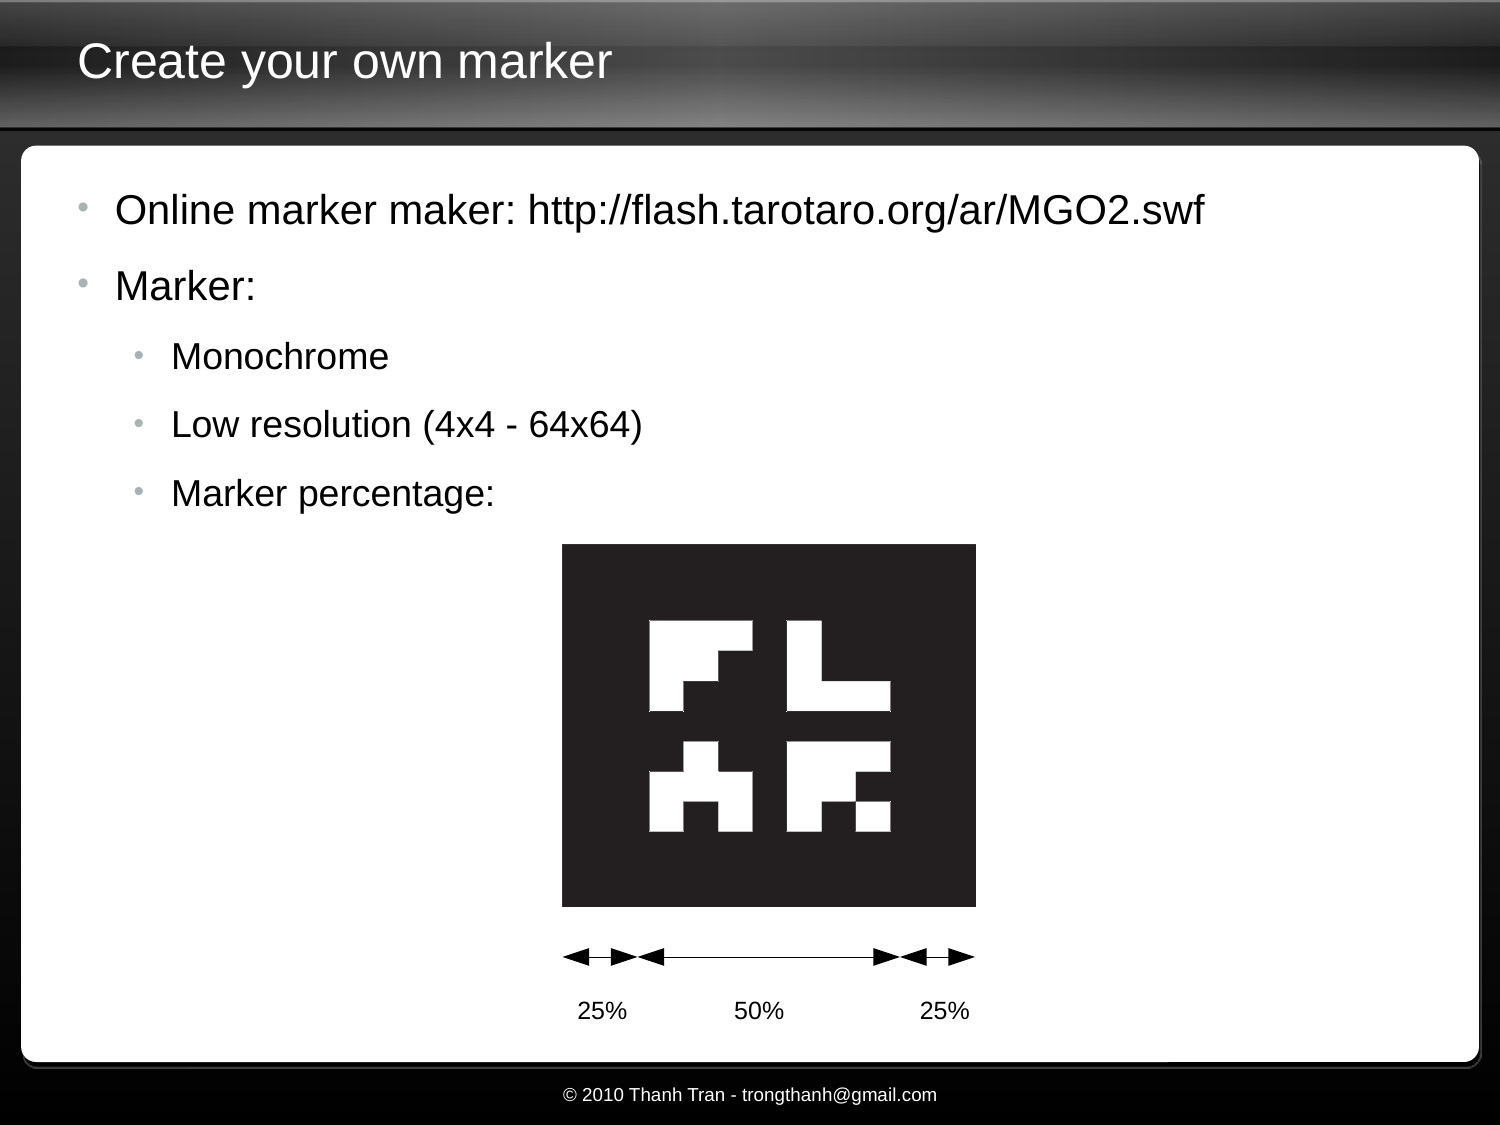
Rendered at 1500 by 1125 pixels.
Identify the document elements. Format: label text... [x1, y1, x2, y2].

list Online marker maker: http://flash.tarotaro.org/ar/MGO2.swf Marker: Monochrome Low resolution (4x4 - 64x64) Marker percentage: [62, 174, 1438, 1038]
text_box 25% [905, 987, 985, 1032]
text_box 25% [562, 987, 643, 1032]
title Create your own marker [62, 12, 1438, 113]
text_box 50% [719, 987, 800, 1032]
picture [0, 0, 1500, 131]
picture [562, 544, 976, 908]
